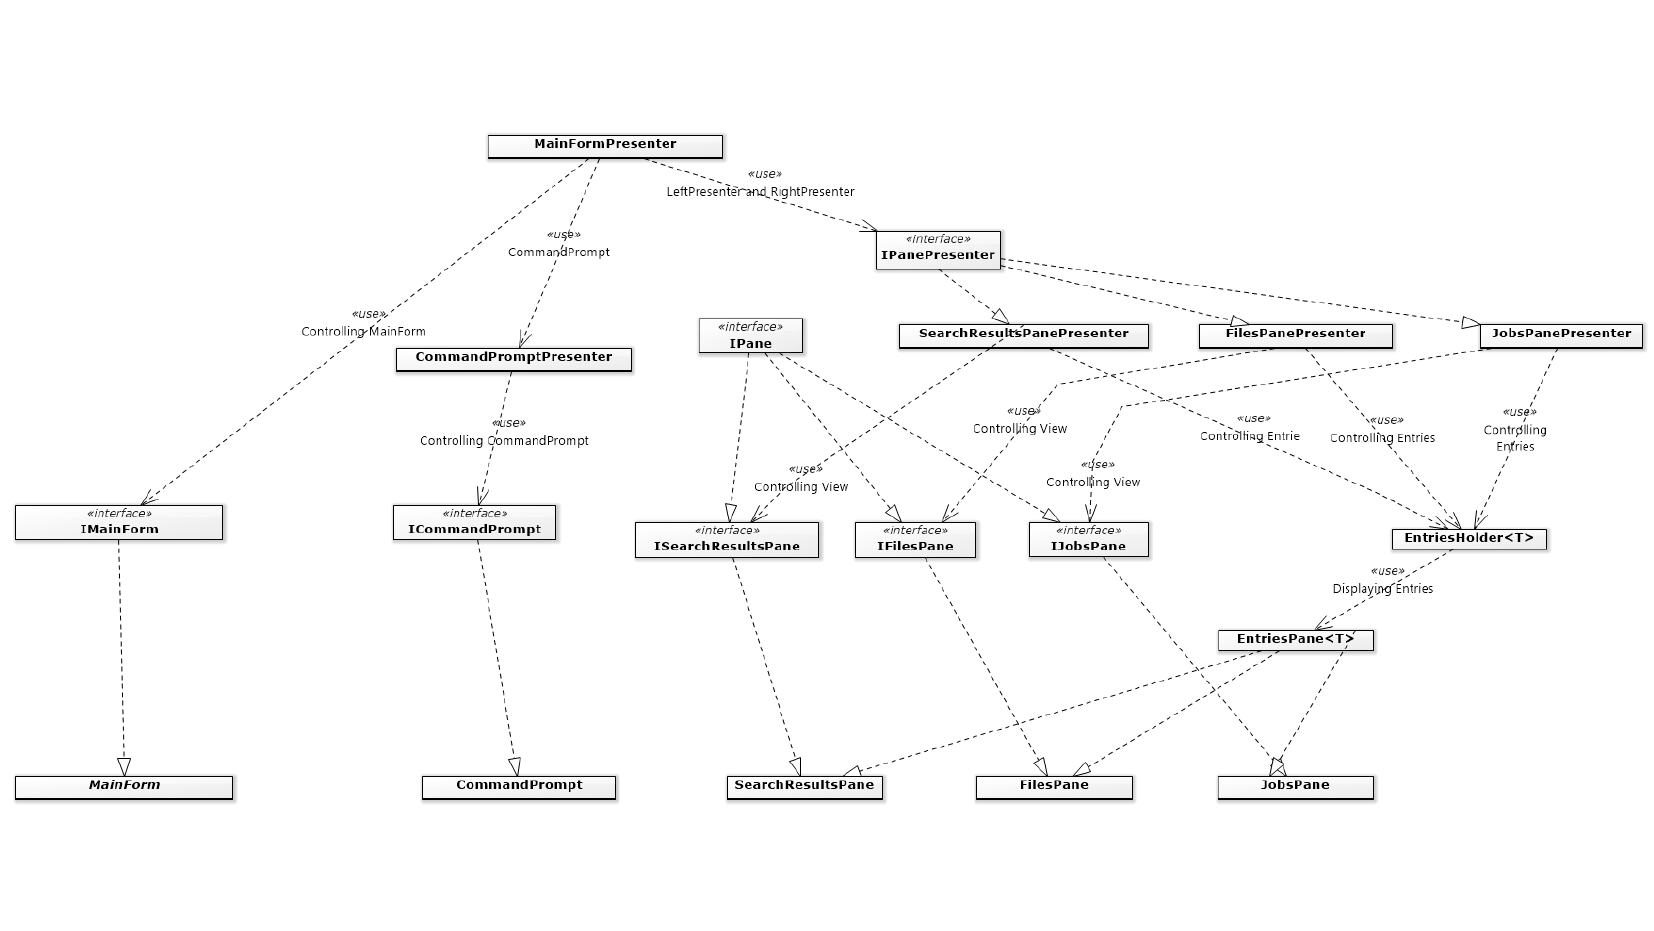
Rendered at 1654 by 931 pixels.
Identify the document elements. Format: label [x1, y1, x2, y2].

picture [2, 121, 1654, 813]
